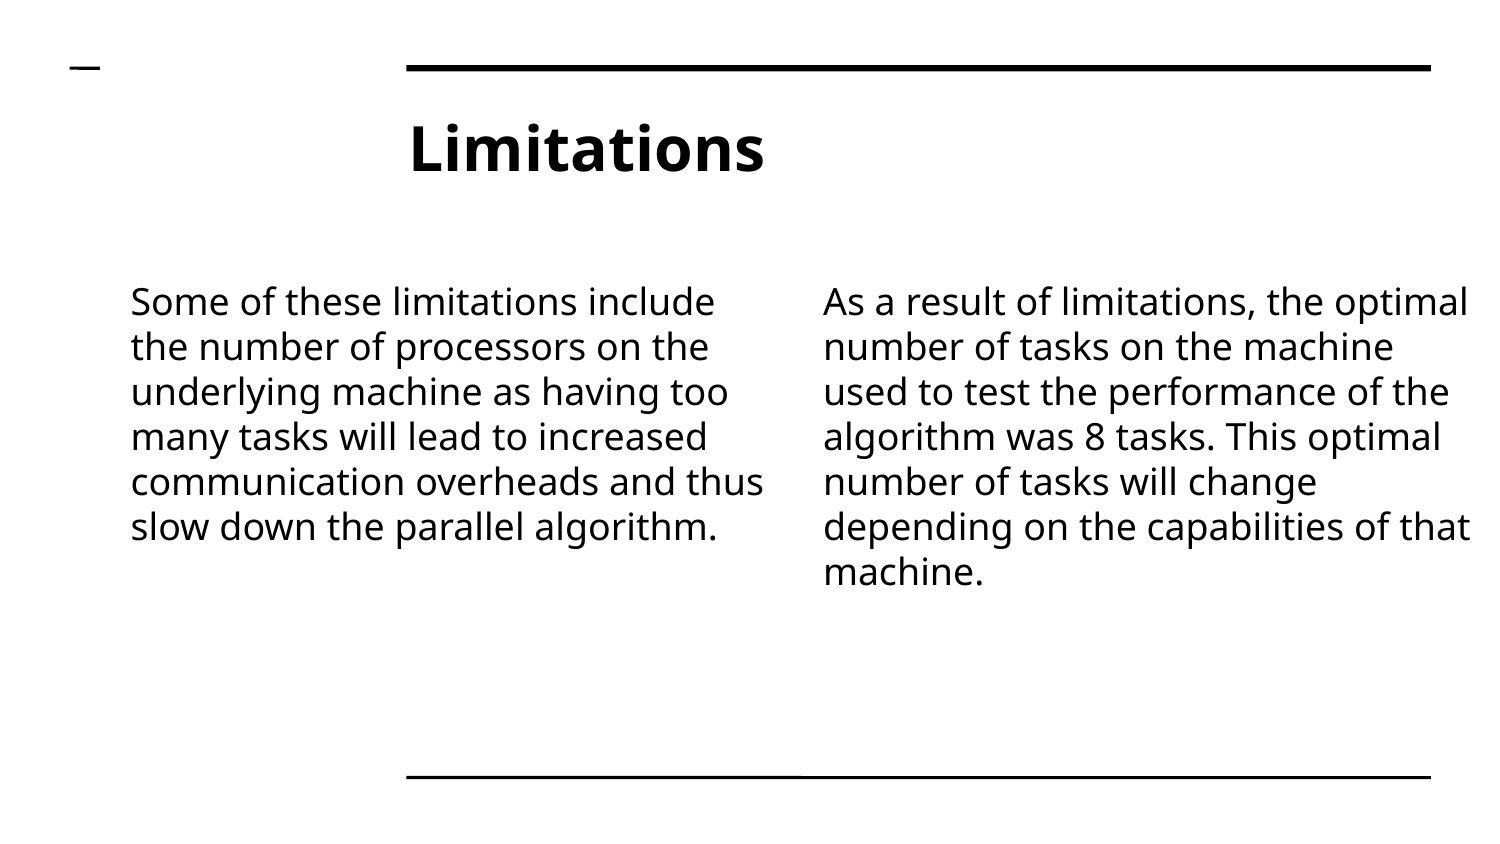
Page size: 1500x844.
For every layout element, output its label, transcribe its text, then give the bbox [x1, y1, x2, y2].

title Limitations [393, 94, 1431, 199]
list As a result of limitations, the optimal number of tasks on the machine used to test the performance of the algorithm was 8 tasks. This optimal number of tasks will change depending on the capabilities of that machine. [808, 262, 1489, 783]
list Some of these limitations include the number of processors on the underlying machine as having too many tasks will lead to increased communication overheads and thus slow down the parallel algorithm. [115, 262, 796, 783]
